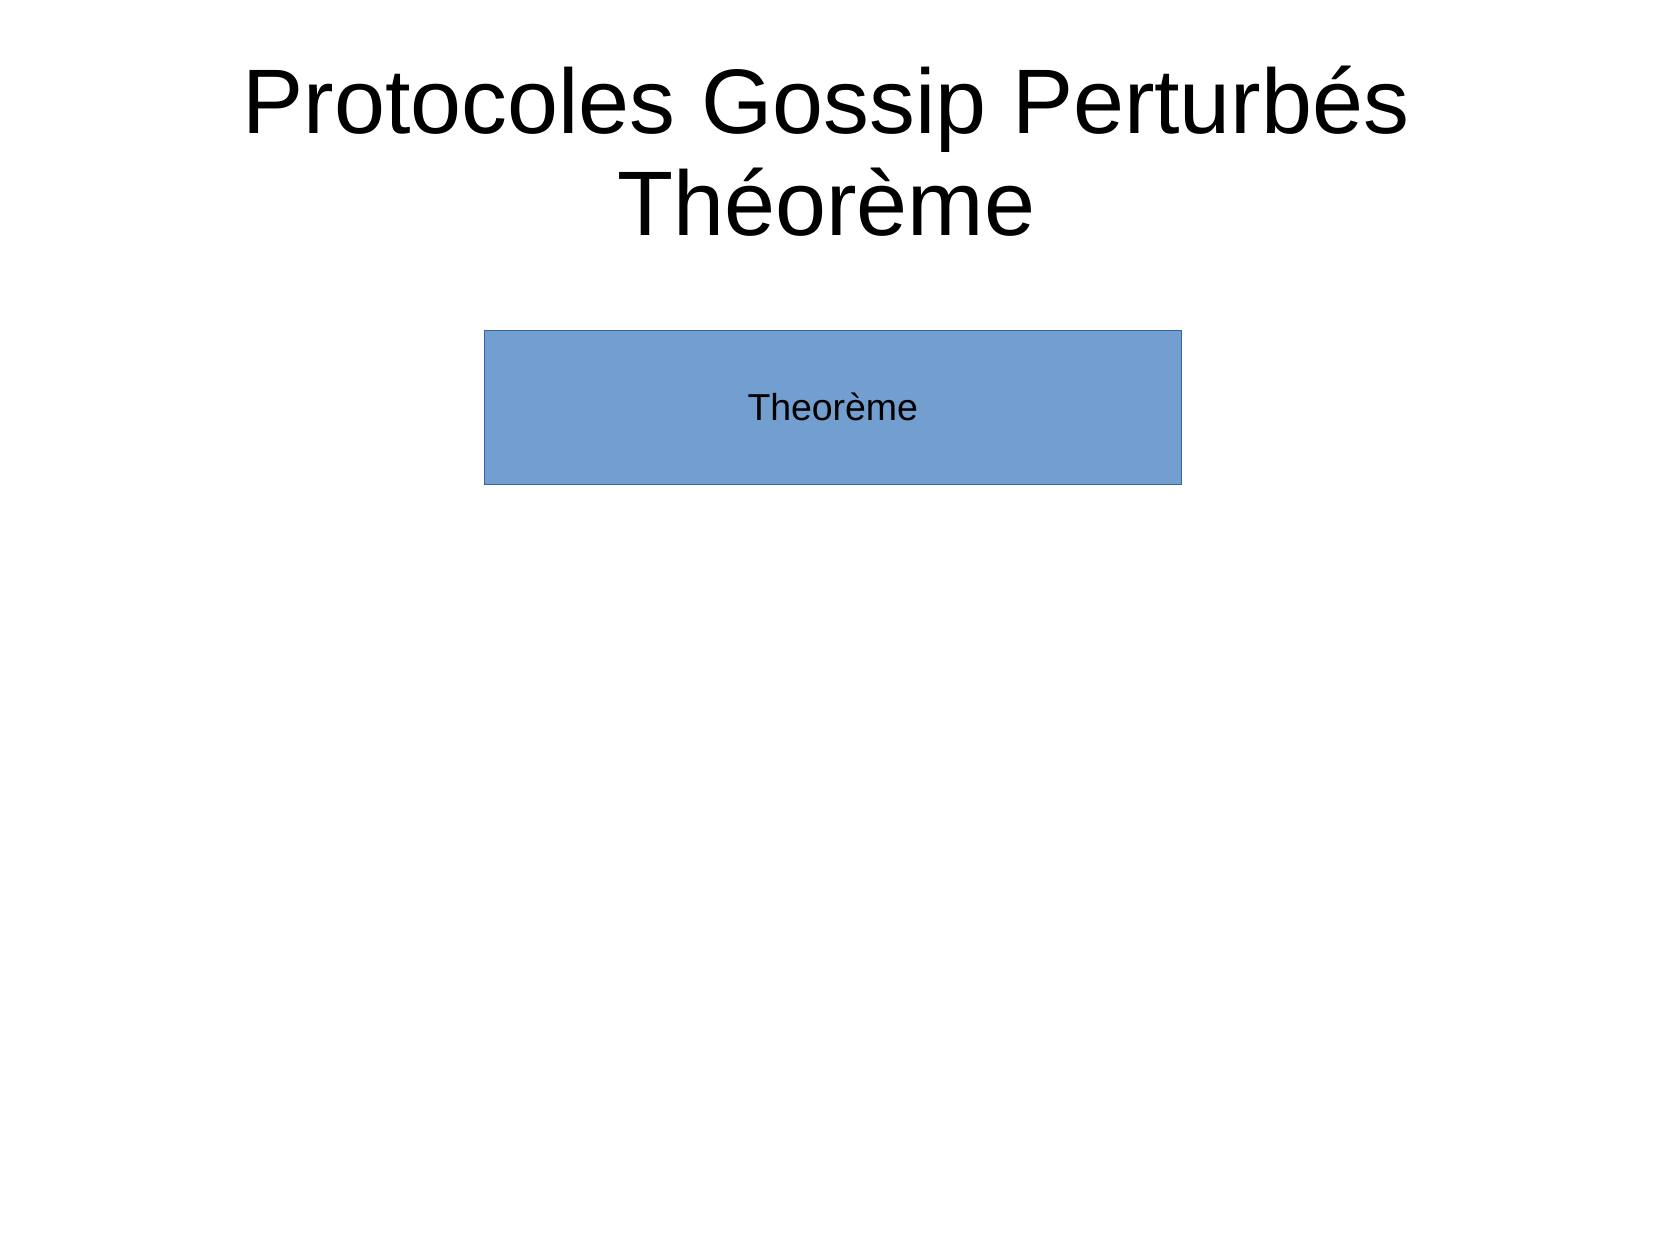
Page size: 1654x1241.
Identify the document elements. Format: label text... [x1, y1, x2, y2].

text_box Theorème [484, 330, 1182, 485]
title Protocoles Gossip Perturbés Théorème [82, 49, 1571, 257]
